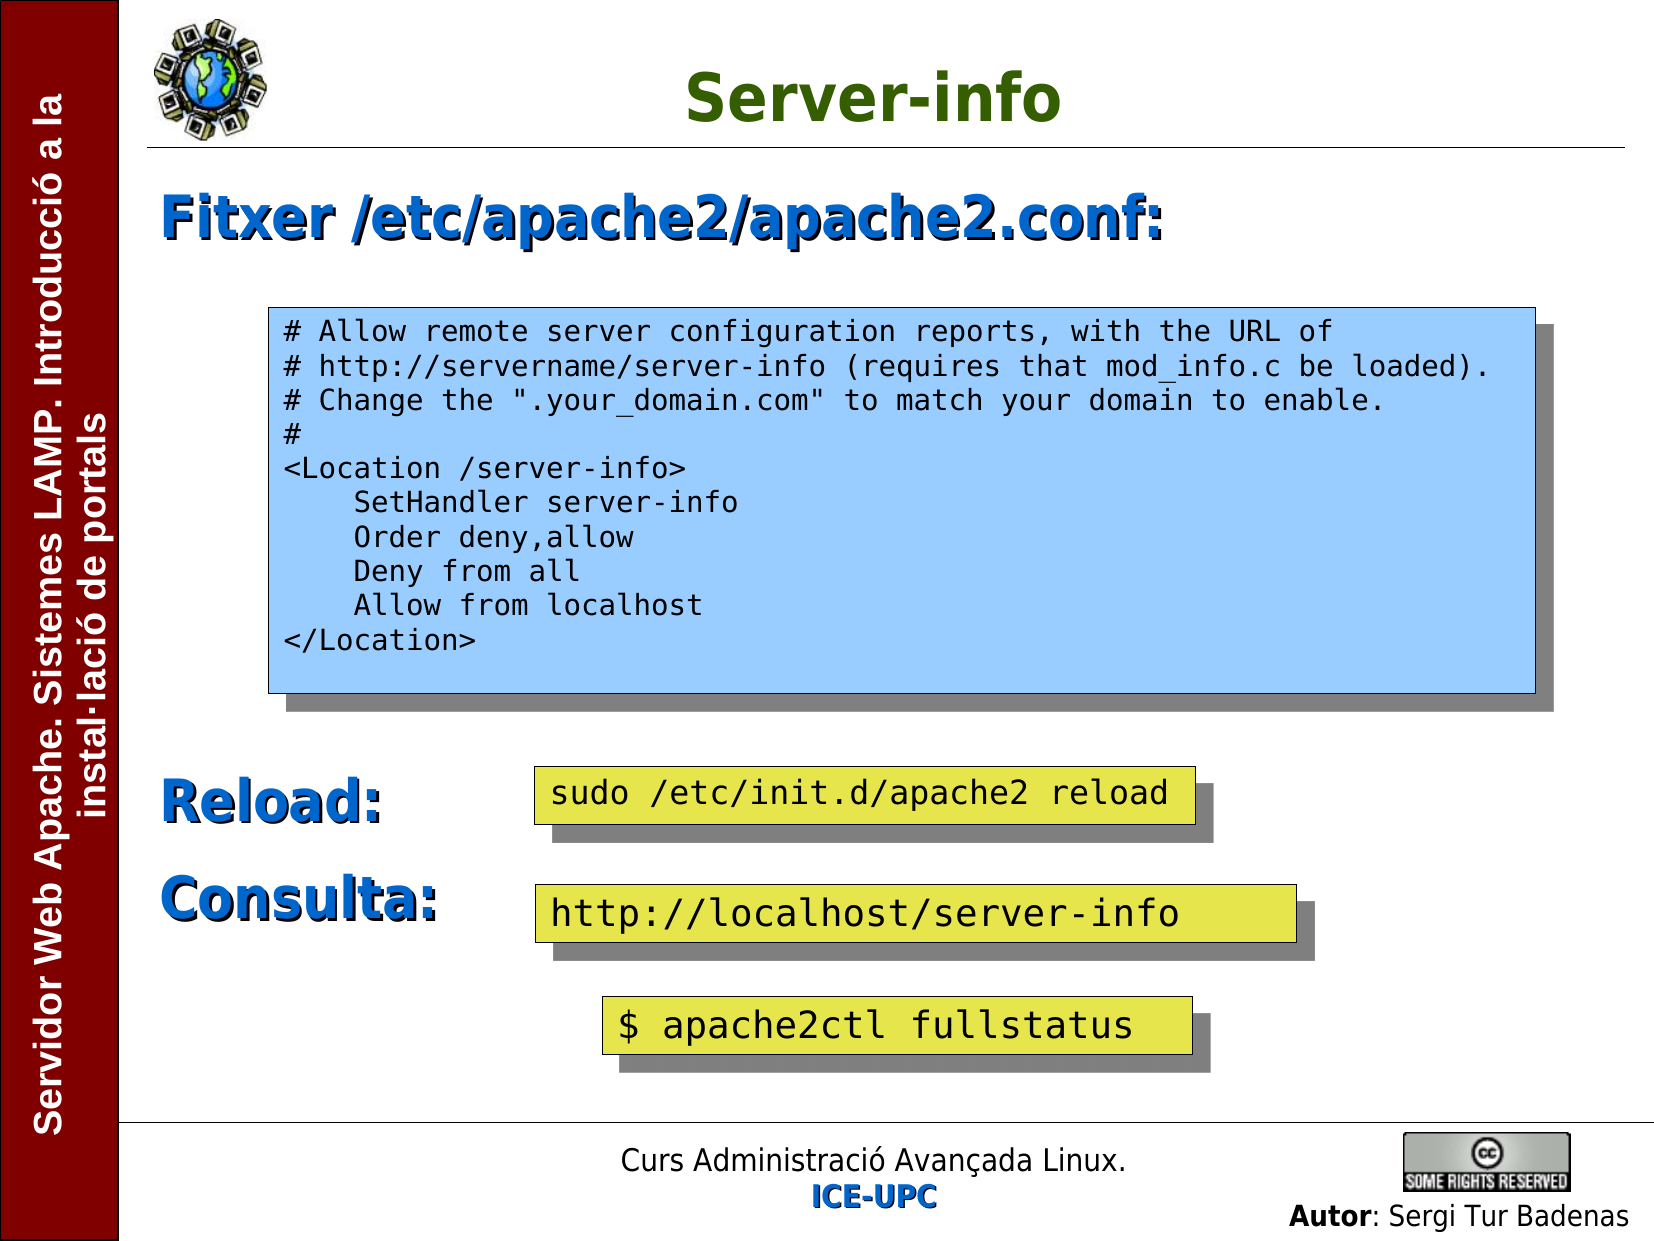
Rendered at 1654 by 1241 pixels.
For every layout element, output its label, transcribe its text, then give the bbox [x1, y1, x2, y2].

text_box sudo /etc/init.d/apache2 reload [534, 766, 1196, 825]
list Fitxer /etc/apache2/apache2.conf: Reload: Consulta: [141, 183, 1630, 1030]
text_box http://localhost/server-info [535, 884, 1297, 943]
text_box $ apache2ctl fullstatus [602, 996, 1193, 1055]
picture [154, 19, 268, 56]
title Server-info [129, 56, 1619, 141]
text_box # Allow remote server configuration reports, with the URL of # http://servername/server-info (requires that mod_info.c be loaded). # Change the ".your_domain.com" to match your domain to enable. # <Location /server-info> SetHandler server-info Order deny,allow Deny from all Allow from localhost </Location> [268, 307, 1536, 694]
picture [1403, 1132, 1571, 1192]
